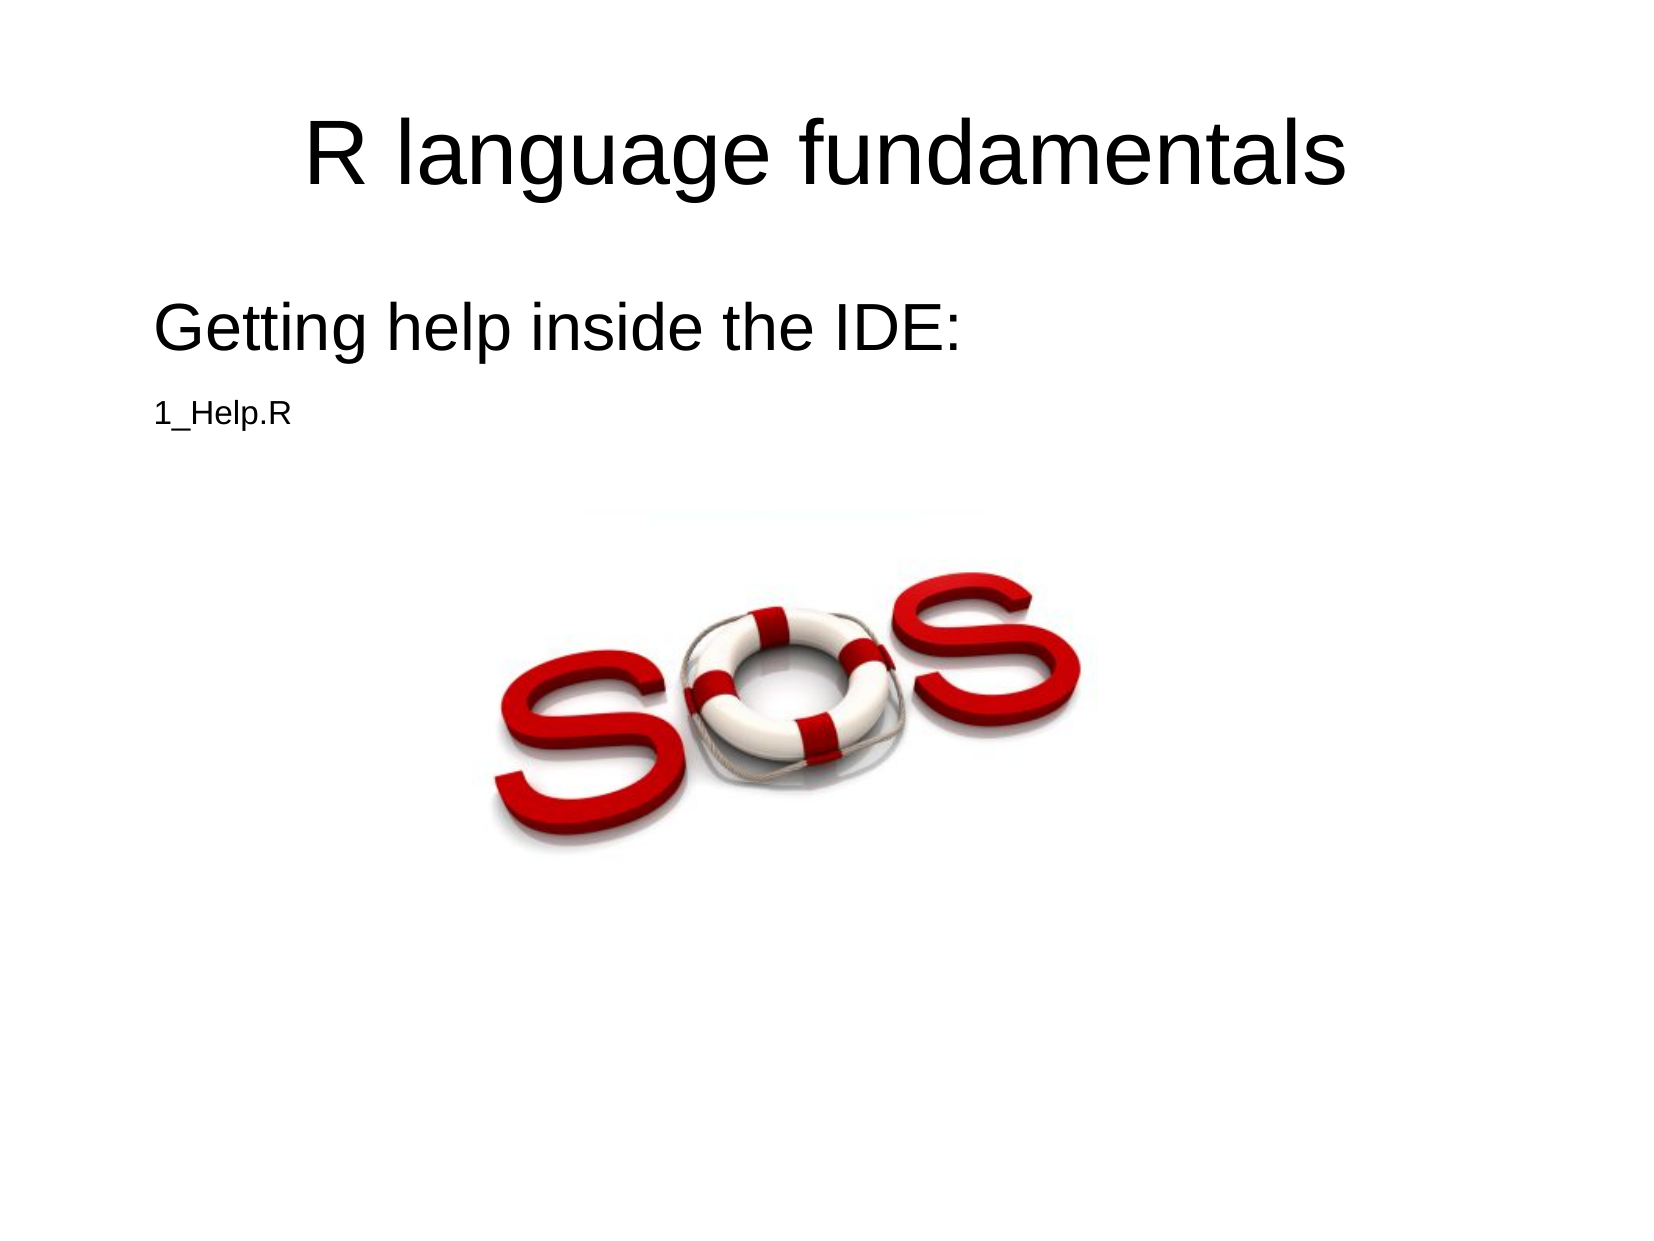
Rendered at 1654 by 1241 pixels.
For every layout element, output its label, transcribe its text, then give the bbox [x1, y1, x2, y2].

title R language fundamentals [82, 49, 1571, 257]
list Getting help inside the IDE: 1_Help.R [82, 290, 1571, 1010]
picture [472, 510, 1098, 886]
